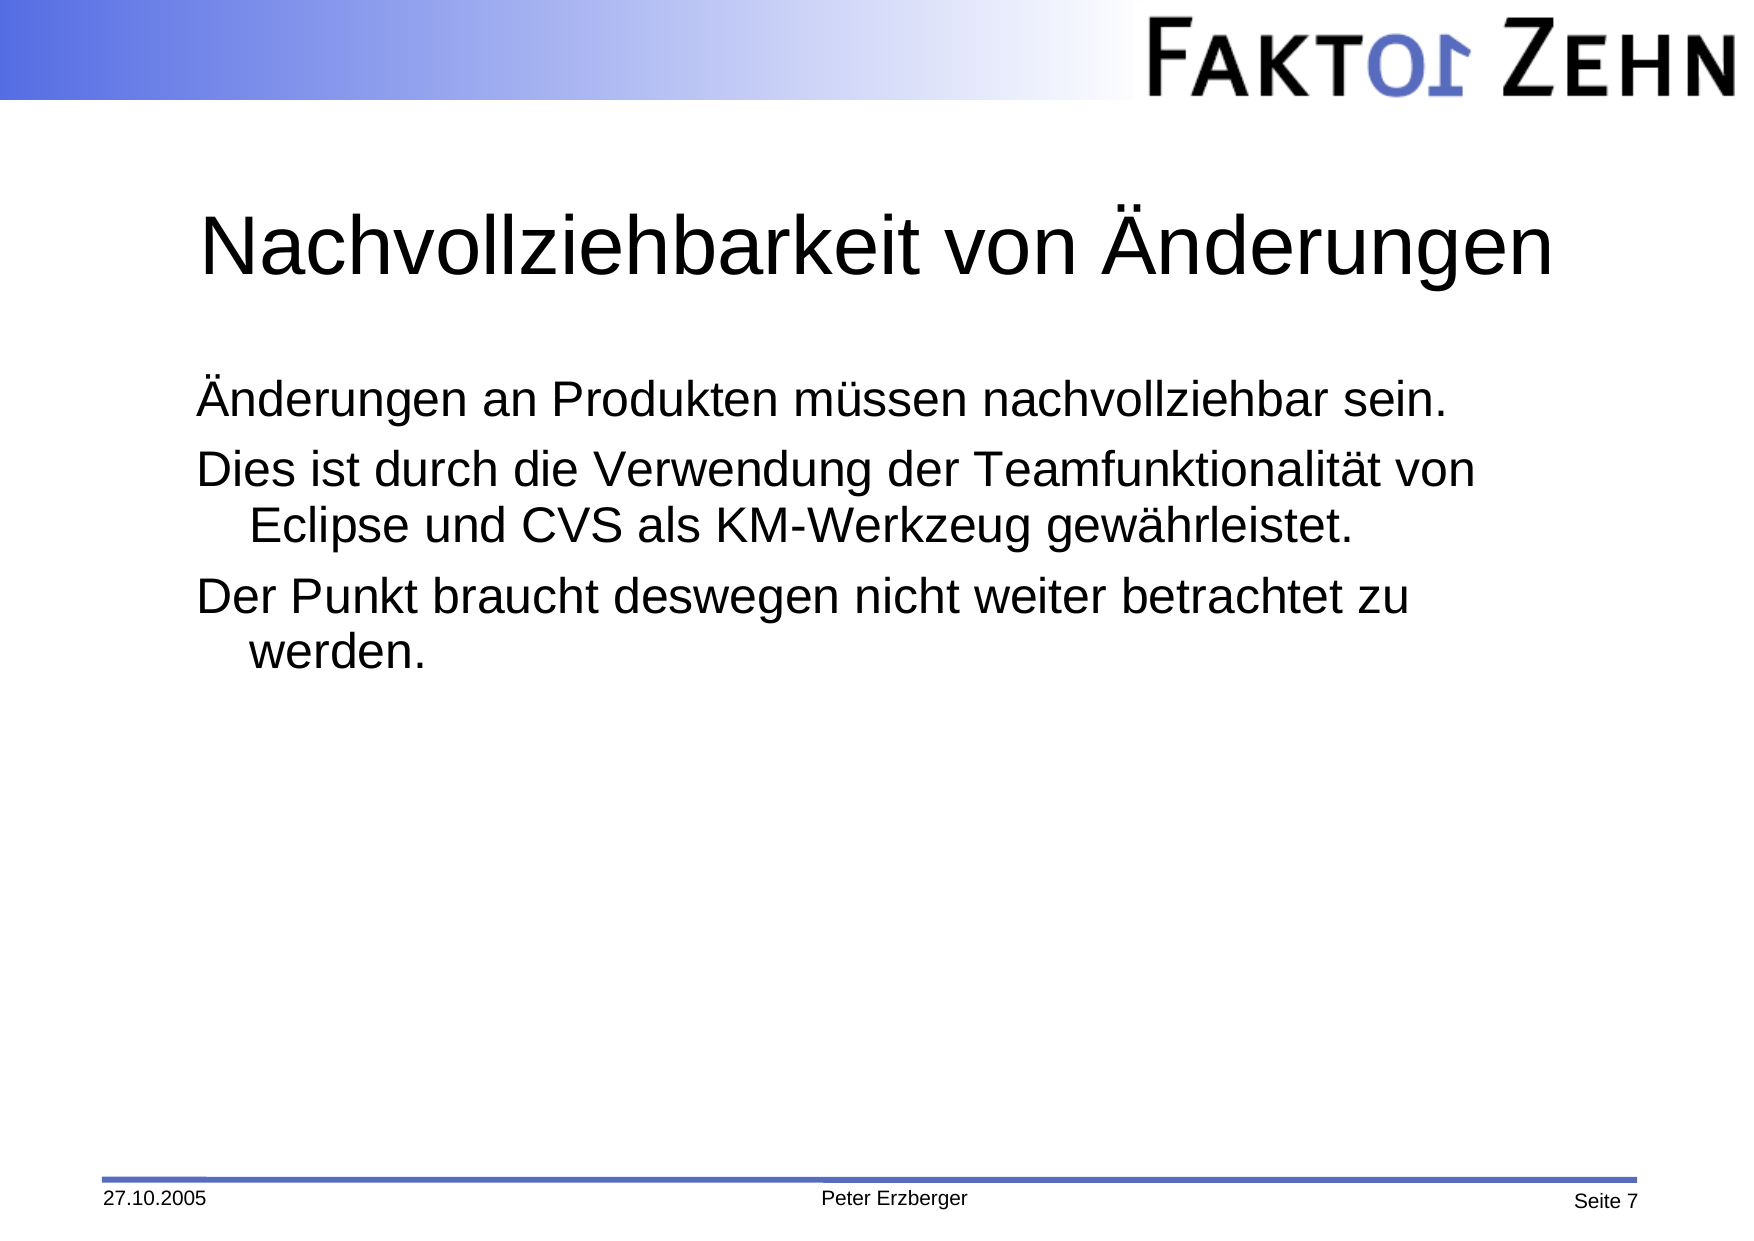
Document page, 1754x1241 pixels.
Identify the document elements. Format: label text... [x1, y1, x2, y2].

title Nachvollziehbarkeit von Änderungen [179, 142, 1576, 349]
picture [1133, 2, 1749, 105]
list Änderungen an Produkten müssen nachvollziehbar sein. Dies ist durch die Verwendung der Teamfunktionalität von Eclipse und CVS als KM-Werkzeug gewährleistet. Der Punkt braucht deswegen nicht weiter betrachtet zu werden. [179, 371, 1576, 1078]
